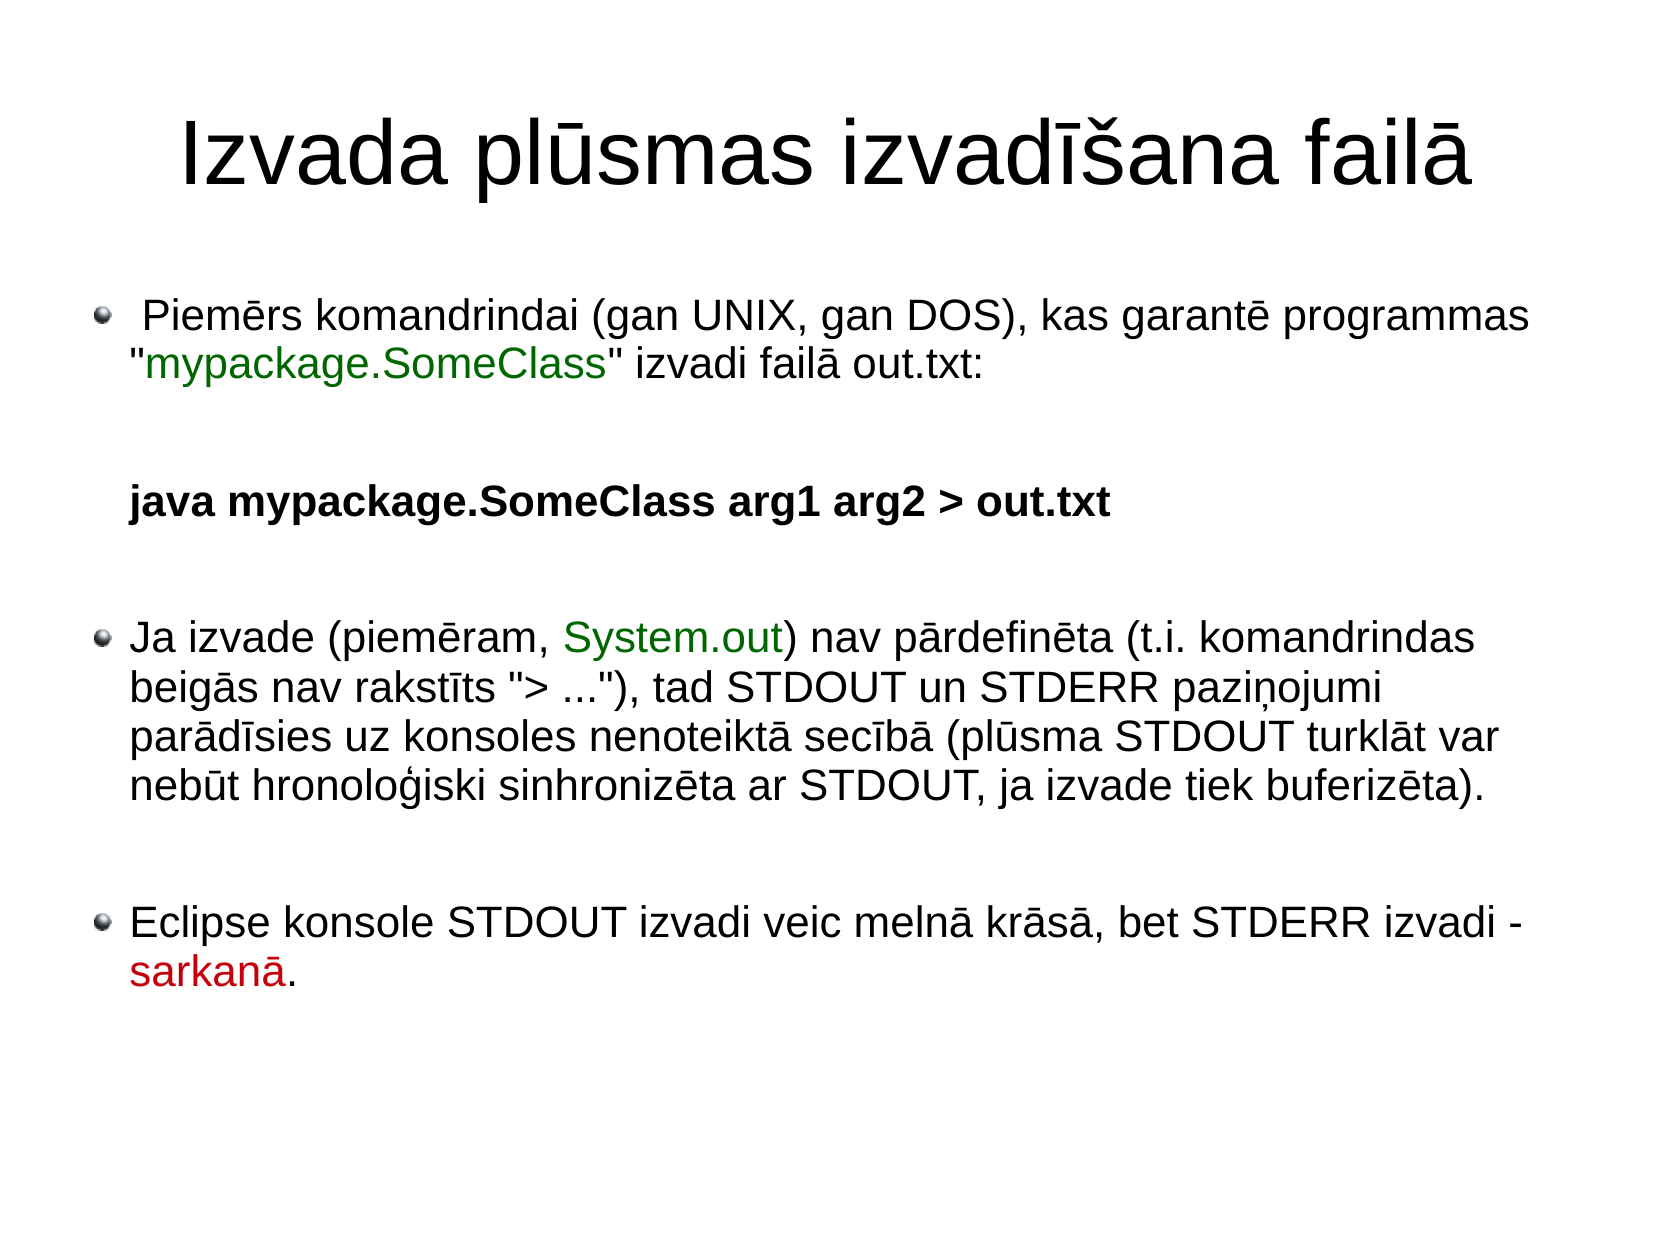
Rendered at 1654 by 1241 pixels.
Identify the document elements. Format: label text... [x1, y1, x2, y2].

title Izvada plūsmas izvadīšana failā [82, 49, 1571, 257]
list Piemērs komandrindai (gan UNIX, gan DOS), kas garantē programmas "mypackage.SomeClass" izvadi failā out.txt: java mypackage.SomeClass arg1 arg2 > out.txt Ja izvade (piemēram, System.out) nav pārdefinēta (t.i. komandrindas beigās nav rakstīts "> ..."), tad STDOUT un STDERR paziņojumi parādīsies uz konsoles nenoteiktā secībā (plūsma STDOUT turklāt var nebūt hronoloģiski sinhronizēta ar STDOUT, ja izvade tiek buferizēta). Eclipse konsole STDOUT izvadi veic melnā krāsā, bet STDERR izvadi - sarkanā. [82, 290, 1538, 1010]
